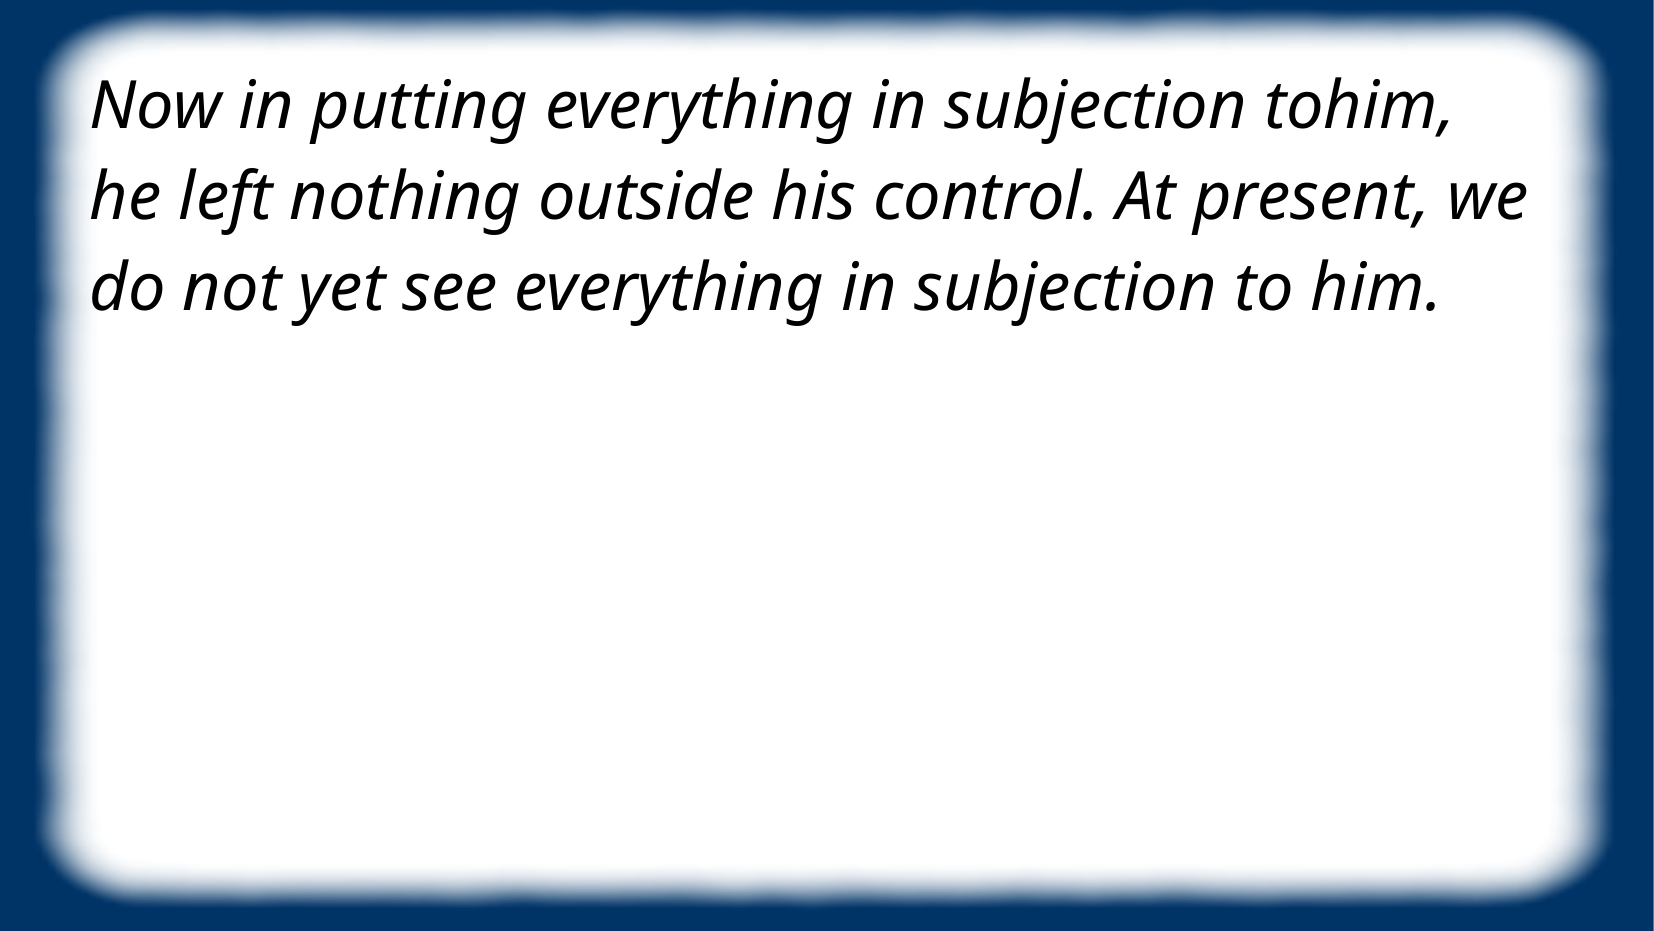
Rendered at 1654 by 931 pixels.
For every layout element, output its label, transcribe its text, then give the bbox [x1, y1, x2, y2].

text_box Now in putting everything in subjection tohim, he left nothing outside his control. At present, we do not yet see everything in subjection to him. [75, 50, 1561, 421]
picture [0, 0, 1654, 931]
